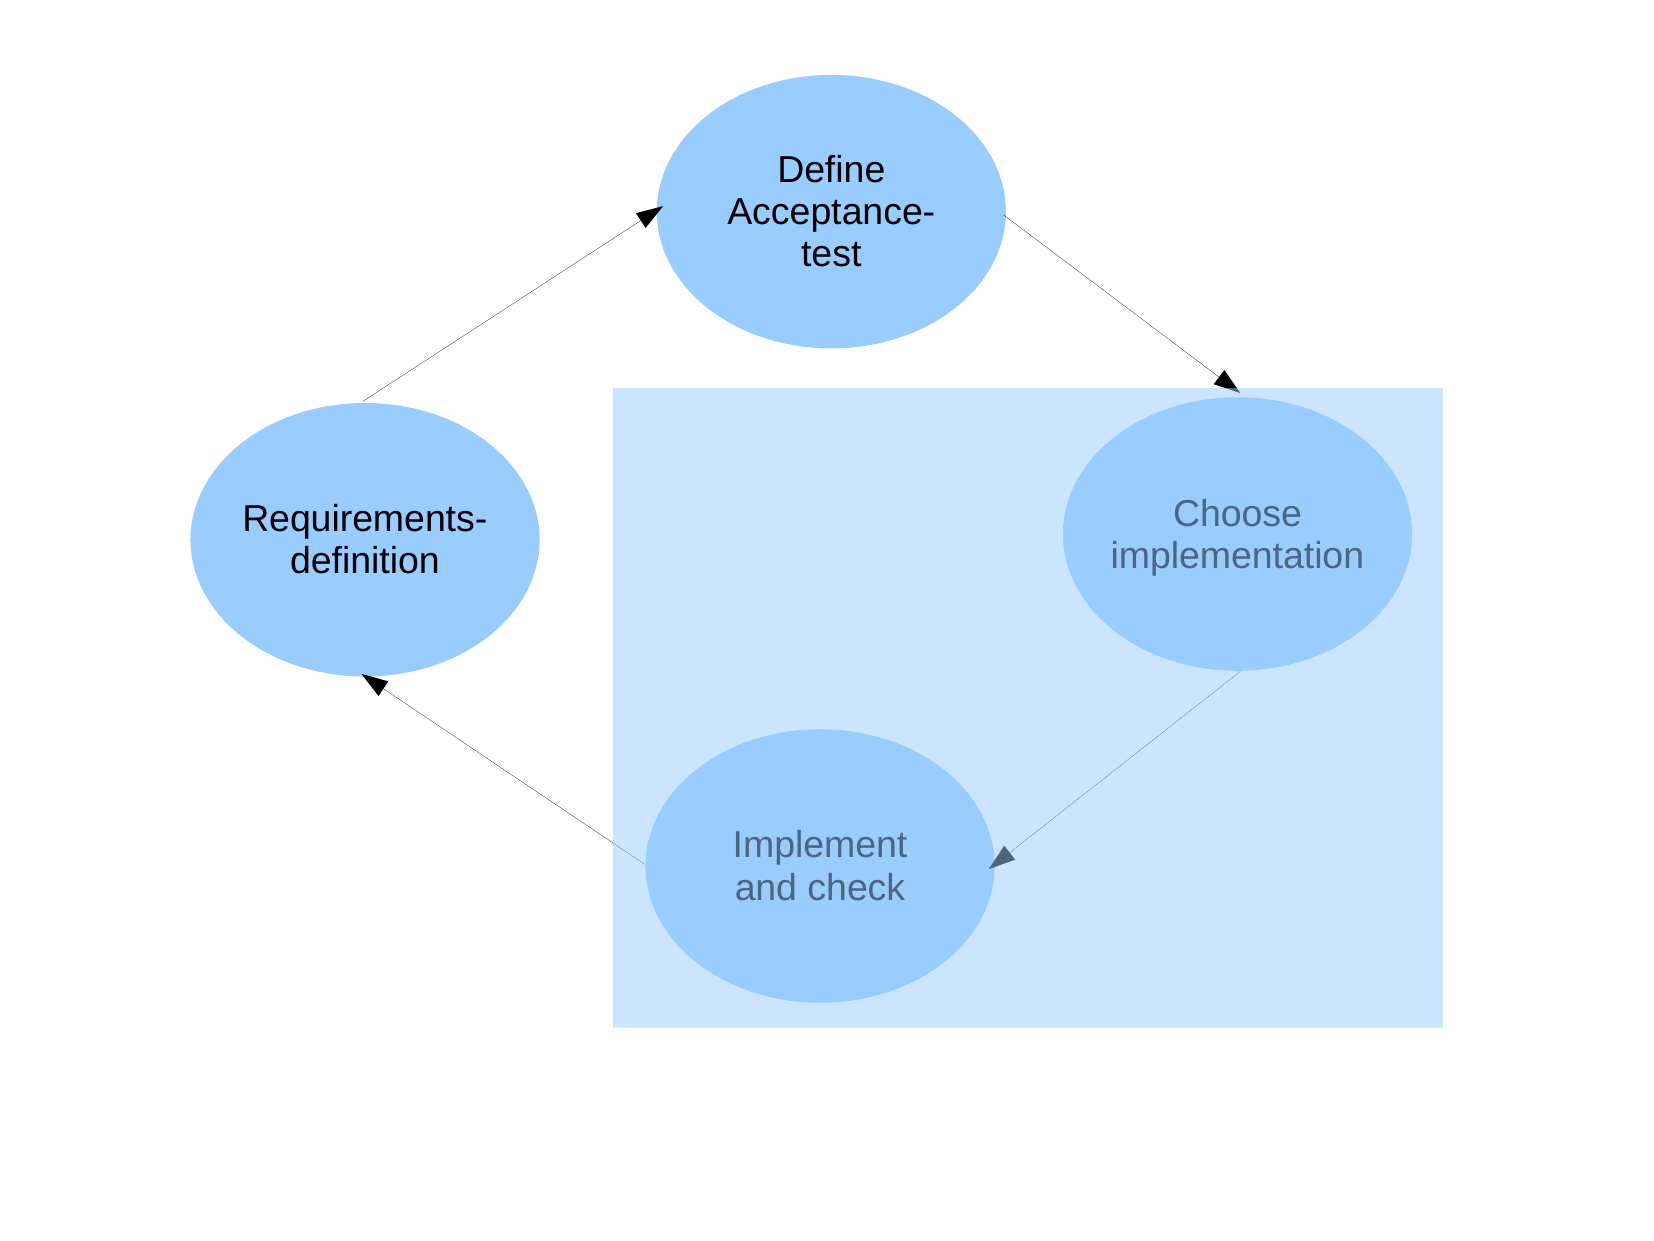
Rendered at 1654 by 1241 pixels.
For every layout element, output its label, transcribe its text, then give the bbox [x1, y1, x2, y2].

text_box Requirements- definition [190, 402, 540, 677]
text_box Define Acceptance- test [656, 74, 1006, 349]
text_box [612, 388, 1443, 1028]
